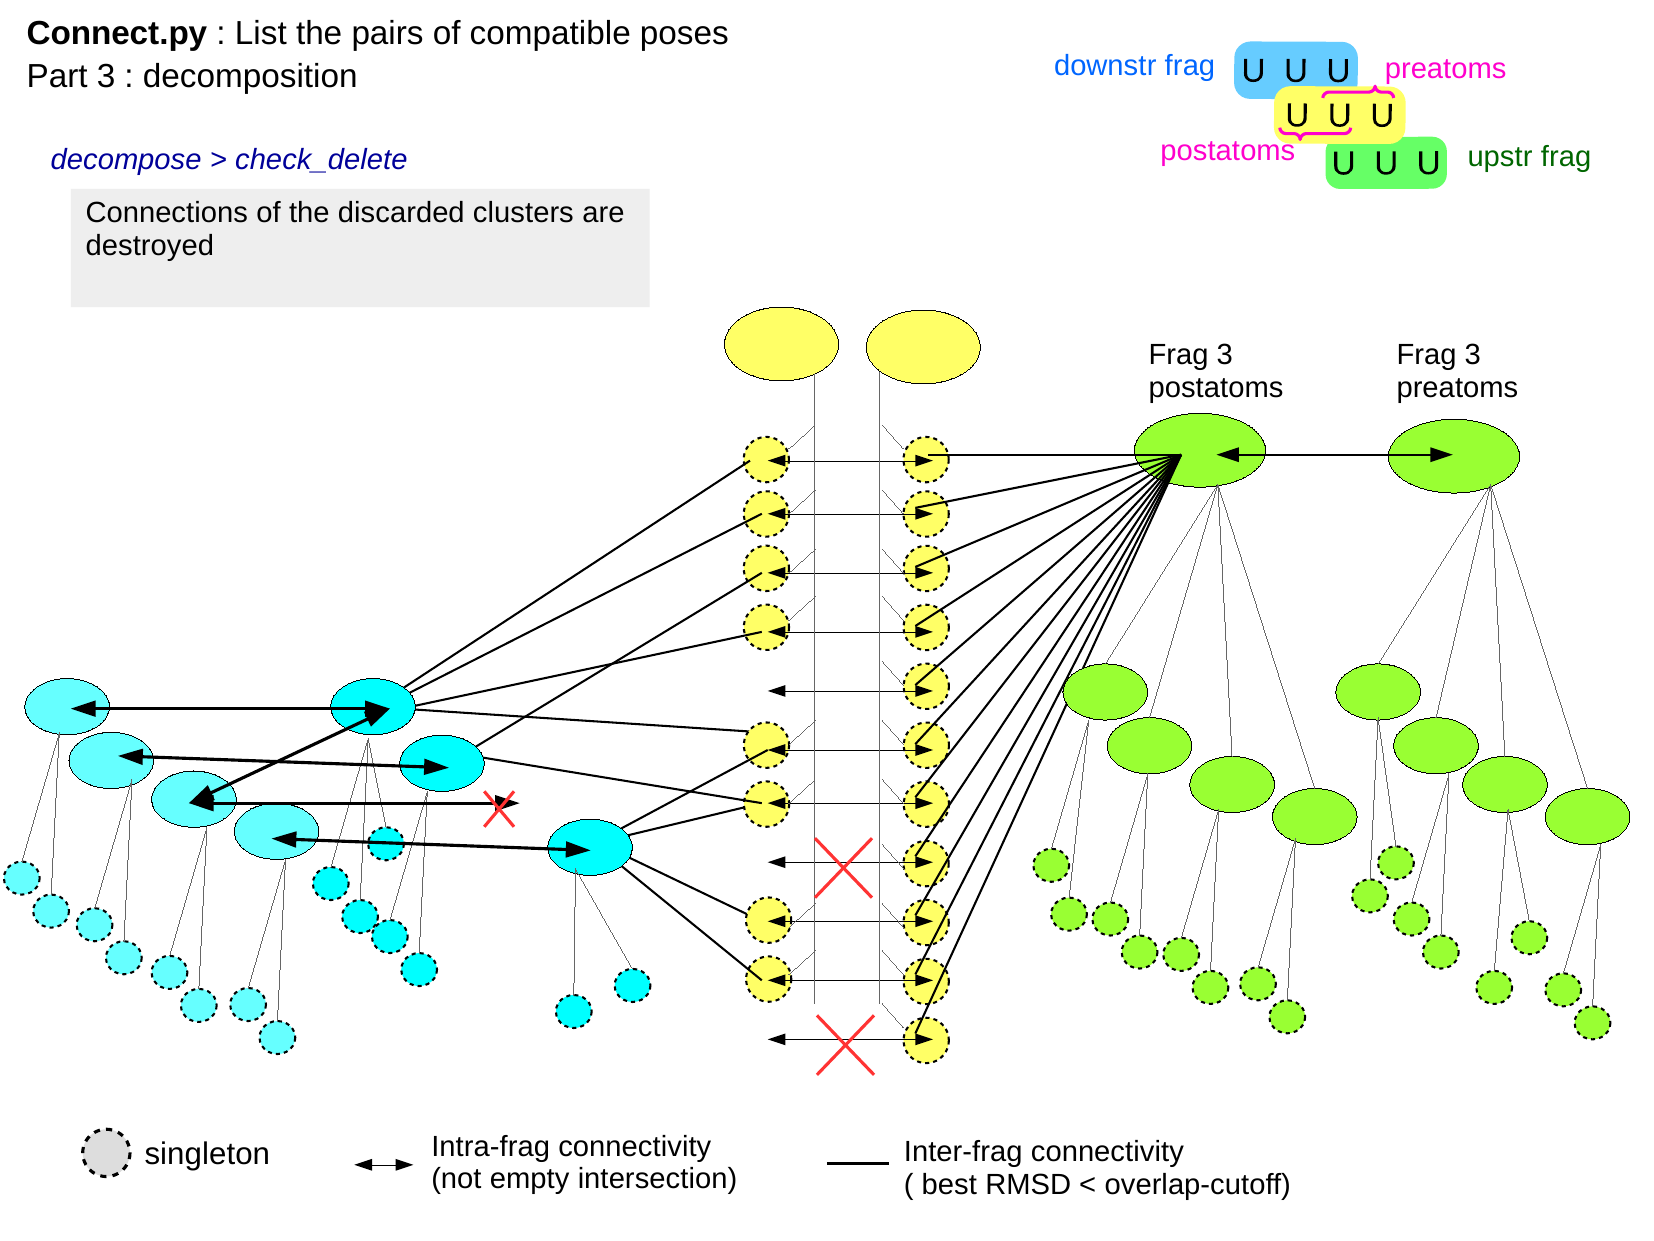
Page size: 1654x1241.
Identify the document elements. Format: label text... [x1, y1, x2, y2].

text_box [903, 503, 949, 537]
text_box [547, 819, 633, 876]
text_box [903, 958, 944, 1005]
text_box [230, 988, 266, 1022]
text_box [151, 955, 188, 989]
text_box [259, 1021, 296, 1055]
text_box [903, 545, 943, 573]
text_box [904, 556, 949, 592]
text_box [1092, 902, 1129, 936]
text_box Frag 3 preatoms [1381, 330, 1536, 412]
text_box [1422, 935, 1459, 969]
text_box U U U [1273, 86, 1406, 144]
text_box U U U [1325, 136, 1447, 189]
text_box [33, 894, 69, 928]
text_box [903, 604, 939, 632]
text_box [1393, 902, 1430, 936]
text_box [1189, 756, 1275, 813]
text_box [903, 781, 949, 827]
text_box [3, 861, 40, 895]
text_box [555, 994, 592, 1029]
text_box [180, 988, 217, 1022]
text_box Connect.py : List the pairs of compatible poses Part 3 : decomposition [11, 7, 886, 107]
text_box [750, 751, 789, 768]
text_box [312, 866, 349, 901]
text_box [1269, 1000, 1306, 1034]
text_box [1335, 663, 1421, 721]
text_box [743, 604, 790, 650]
text_box [1388, 419, 1520, 494]
text_box [1545, 788, 1630, 845]
text_box [401, 953, 438, 987]
text_box [903, 722, 932, 750]
text_box [904, 724, 949, 768]
text_box [903, 781, 925, 803]
text_box U U U [1252, 41, 1358, 100]
text_box [151, 770, 236, 828]
text_box [1139, 460, 1163, 469]
text_box [82, 1129, 130, 1177]
text_box [1163, 937, 1200, 971]
text_box [1462, 756, 1548, 813]
text_box [903, 841, 948, 887]
text_box [331, 710, 366, 727]
text_box singleton [129, 1129, 319, 1179]
text_box [743, 545, 789, 592]
text_box [1062, 663, 1148, 721]
text_box Intra-frag connectivity (not empty intersection) [416, 1122, 753, 1203]
text_box [1378, 846, 1414, 880]
text_box [68, 732, 154, 789]
text_box [931, 970, 949, 1004]
text_box [1352, 879, 1388, 913]
text_box [234, 805, 319, 860]
text_box [24, 678, 110, 735]
text_box [1134, 413, 1266, 488]
text_box [76, 908, 113, 942]
text_box [330, 678, 416, 735]
text_box [743, 781, 790, 827]
text_box [1240, 967, 1276, 1001]
text_box [1511, 921, 1548, 955]
text_box upstr frag [1452, 132, 1630, 184]
text_box [903, 1018, 920, 1039]
text_box [743, 491, 789, 537]
text_box Inter-frag connectivity ( best RMSD < overlap-cutoff) [889, 1128, 1307, 1209]
text_box [1545, 973, 1582, 1007]
text_box [866, 310, 981, 384]
text_box [724, 307, 839, 381]
text_box [903, 663, 935, 691]
text_box [743, 722, 790, 759]
text_box [904, 667, 949, 709]
text_box [368, 827, 404, 841]
text_box [903, 959, 921, 980]
text_box [746, 956, 792, 1002]
text_box [214, 786, 237, 802]
text_box [903, 1017, 949, 1064]
text_box [1107, 717, 1192, 774]
text_box [1135, 456, 1164, 462]
text_box [1476, 970, 1513, 1004]
text_box [745, 897, 792, 943]
text_box downstr frag [1039, 41, 1252, 122]
text_box [743, 436, 789, 483]
text_box [399, 735, 485, 792]
text_box [903, 436, 949, 483]
text_box [904, 611, 949, 651]
text_box [1051, 897, 1087, 931]
text_box [1146, 465, 1161, 474]
text_box preatoms [1370, 44, 1522, 93]
text_box decompose > check_delete [35, 135, 435, 184]
text_box Connections of the discarded clusters are destroyed [70, 188, 650, 308]
text_box [903, 491, 944, 514]
text_box [940, 809, 949, 823]
text_box postatoms [1145, 126, 1323, 178]
text_box [1272, 788, 1358, 845]
text_box [1033, 848, 1070, 882]
text_box [1393, 717, 1479, 774]
text_box [903, 899, 946, 946]
text_box [1121, 935, 1158, 969]
text_box [614, 968, 651, 1002]
text_box [1192, 970, 1229, 1004]
text_box [105, 941, 142, 975]
text_box [933, 915, 949, 945]
text_box [903, 841, 923, 862]
text_box [935, 861, 949, 885]
text_box Frag 3 postatoms [1133, 330, 1300, 412]
text_box [1574, 1006, 1611, 1040]
text_box [368, 844, 404, 861]
text_box [342, 900, 408, 954]
text_box [903, 900, 922, 921]
